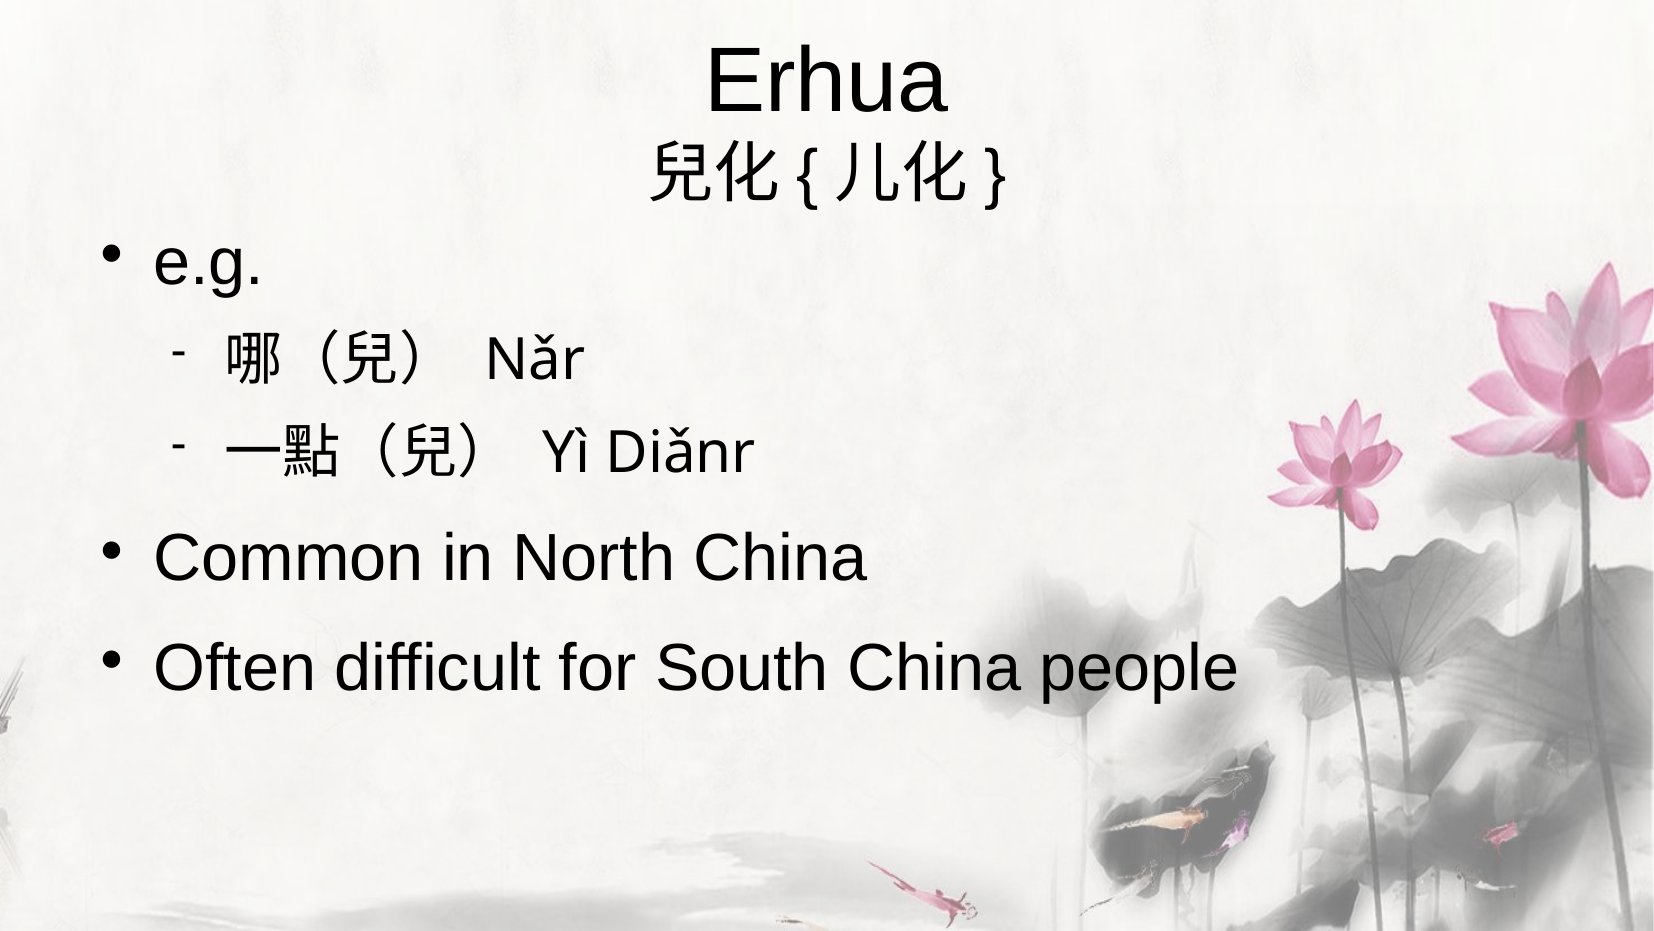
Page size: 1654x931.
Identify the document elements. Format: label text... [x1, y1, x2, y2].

text_box e.g. 哪（兒） Nǎr 一點（兒） Yì Diǎnr Common in North China Often difficult for South China people [82, 217, 1571, 757]
text_box Erhua 兒化{儿化} [82, 19, 1571, 210]
